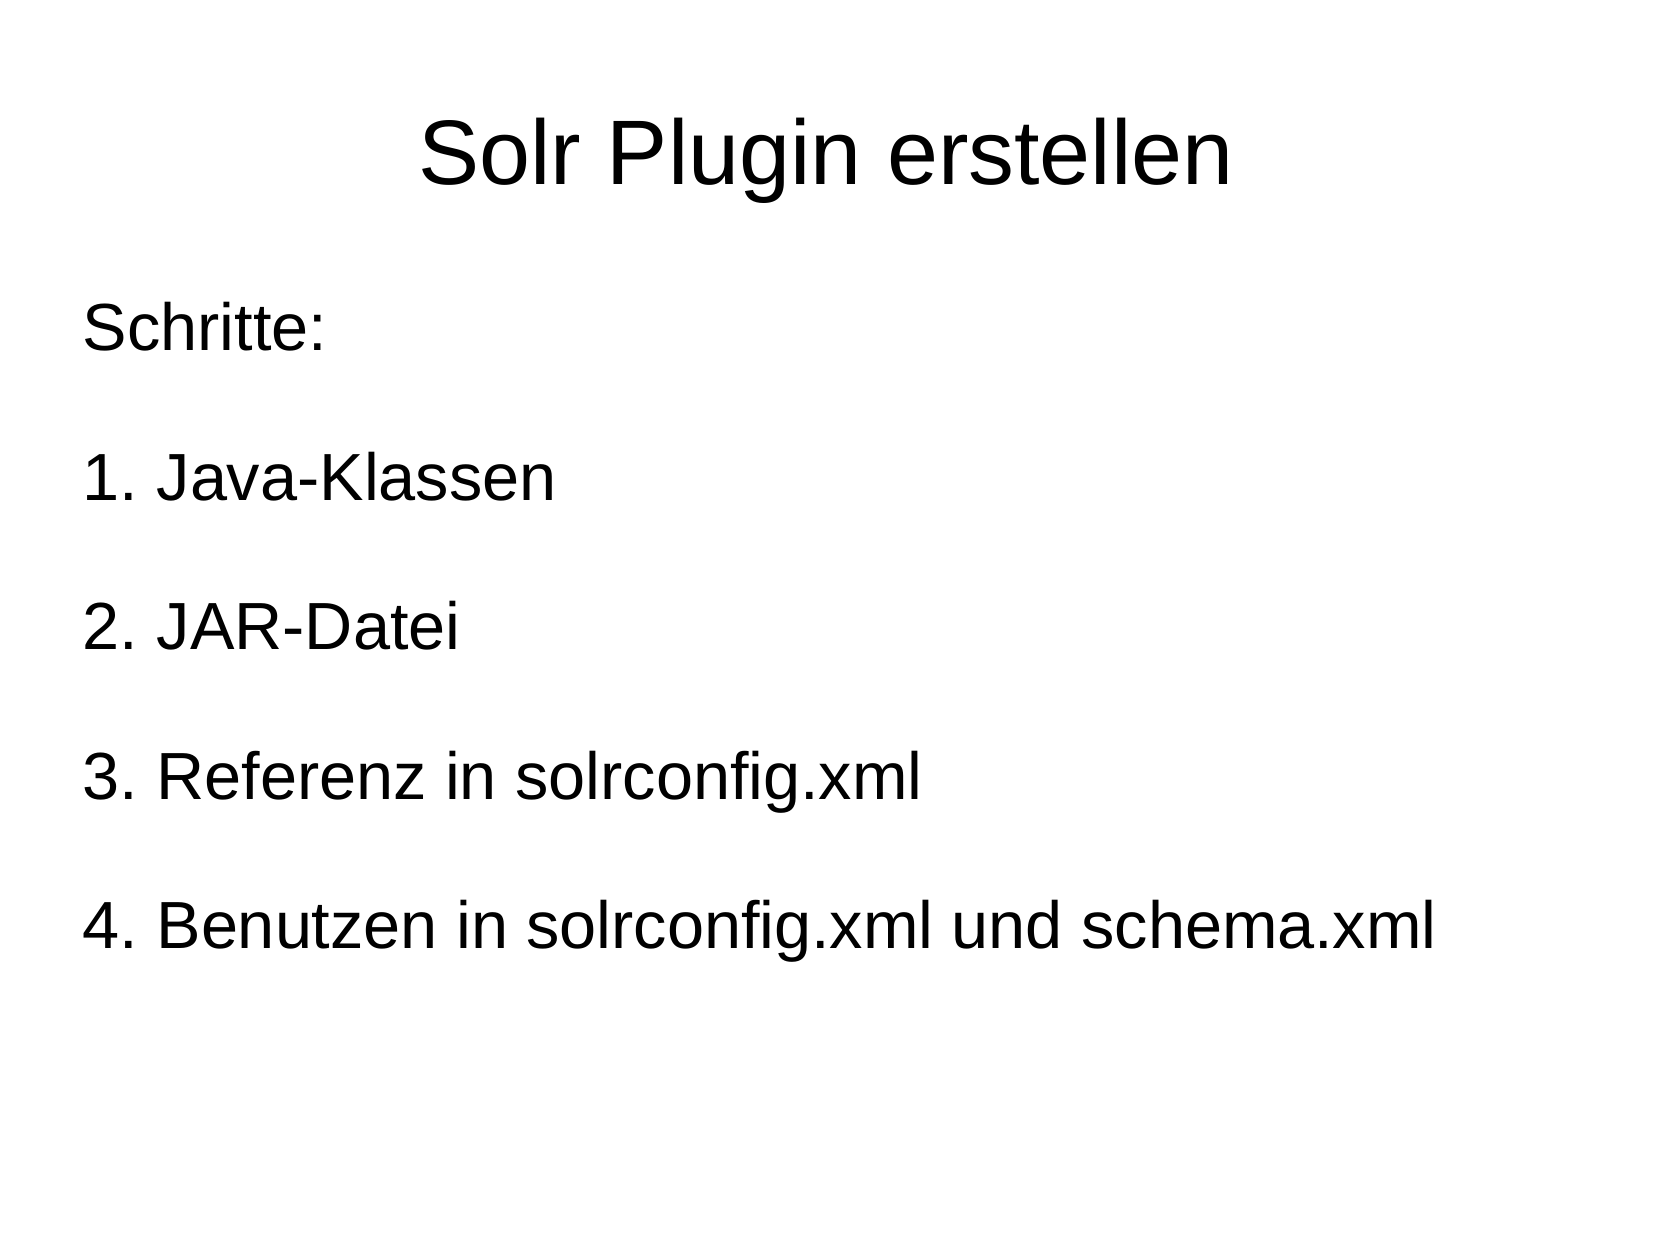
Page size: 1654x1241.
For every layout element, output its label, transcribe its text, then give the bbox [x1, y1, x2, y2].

subtitle Schritte: 1. Java-Klassen 2. JAR-Datei 3. Referenz in solrconfig.xml 4. Benutzen in solrconfig.xml und schema.xml [82, 290, 1571, 1038]
title Solr Plugin erstellen [82, 49, 1571, 257]
